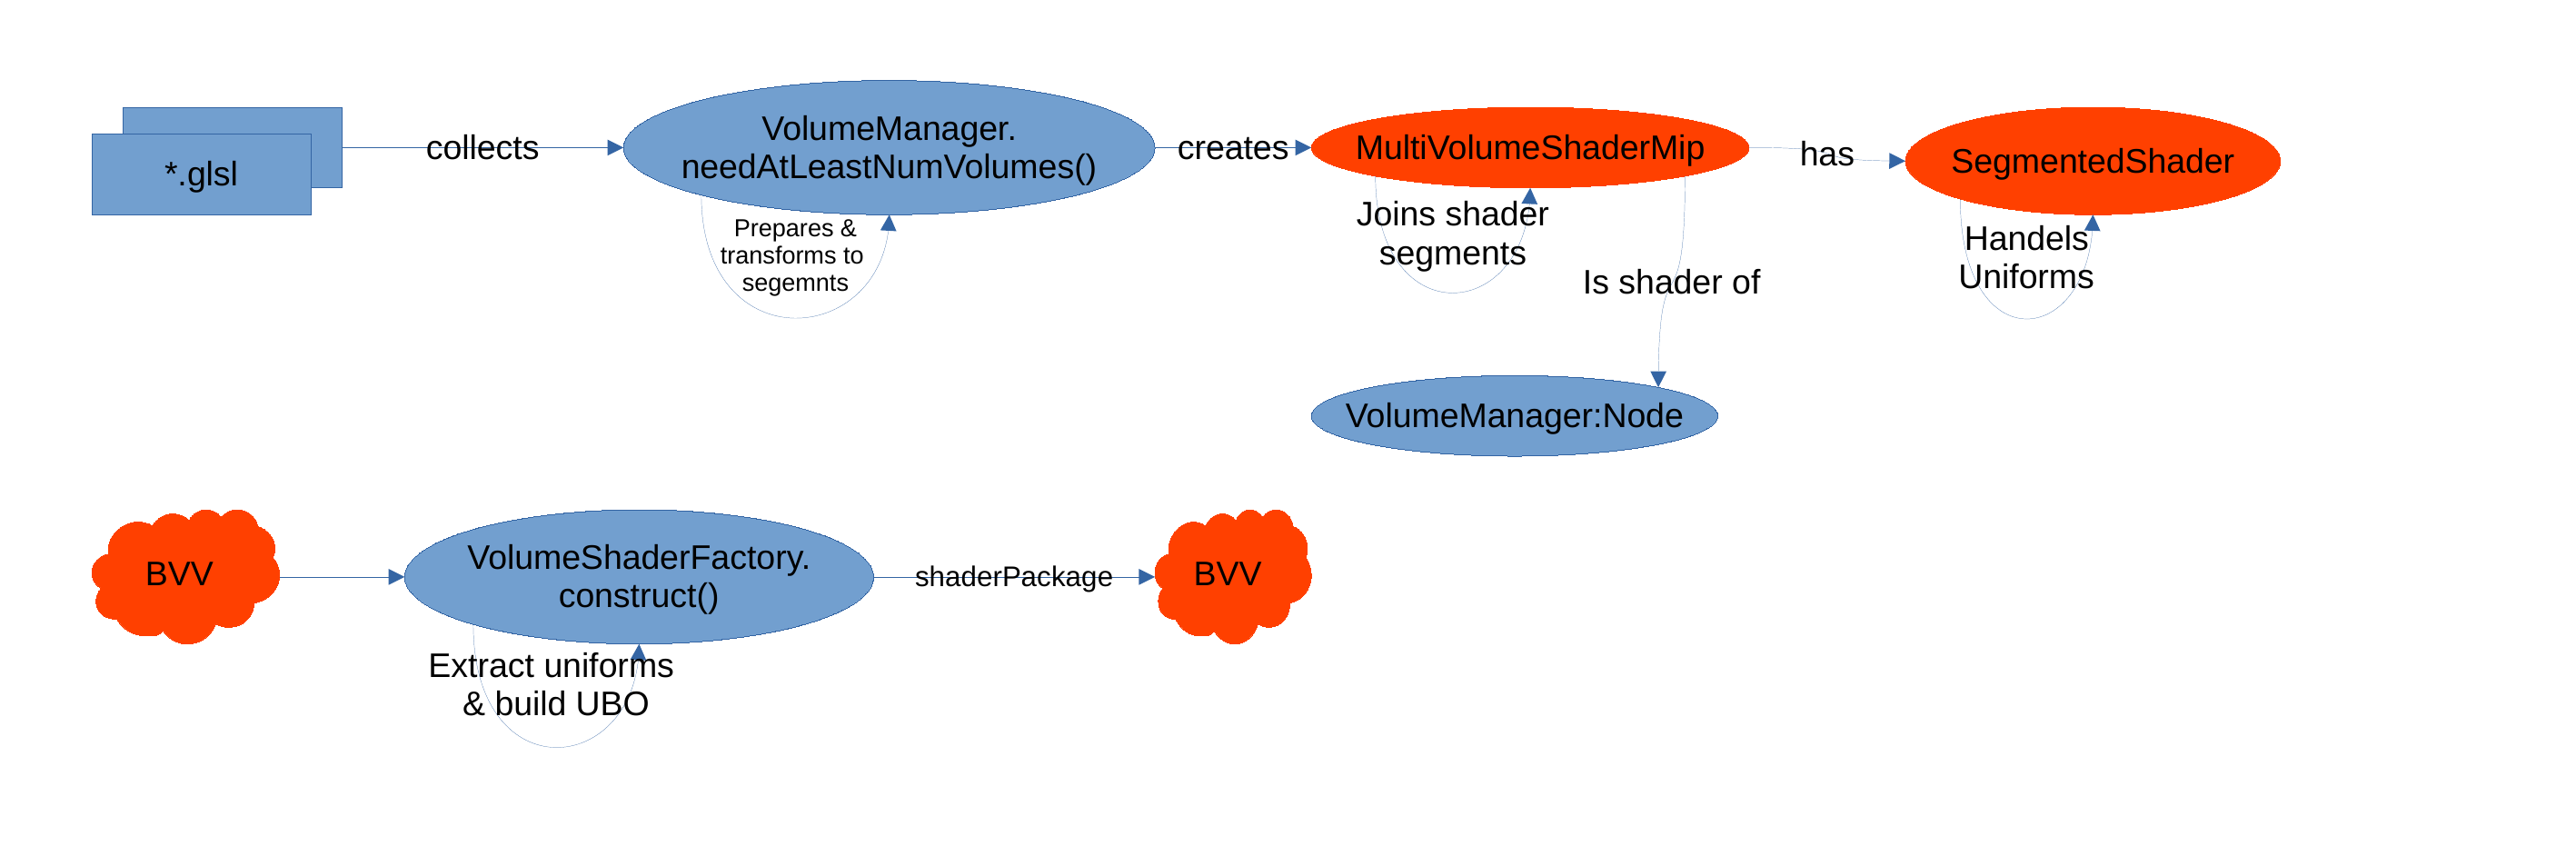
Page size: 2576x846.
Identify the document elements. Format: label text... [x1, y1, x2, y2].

text_box VolumeShaderFactory. construct() [404, 510, 874, 644]
text_box VolumeManager. needAtLeastNumVolumes() [623, 80, 1156, 215]
text_box BVV [92, 510, 280, 644]
text_box VolumeManager:Node [1311, 375, 1718, 457]
text_box SegmentedShader [1905, 107, 2281, 215]
text_box *.glsl [92, 134, 312, 215]
text_box MultiVolumeShaderMip [1311, 107, 1749, 188]
text_box [123, 107, 343, 188]
text_box BVV [1155, 510, 1312, 644]
